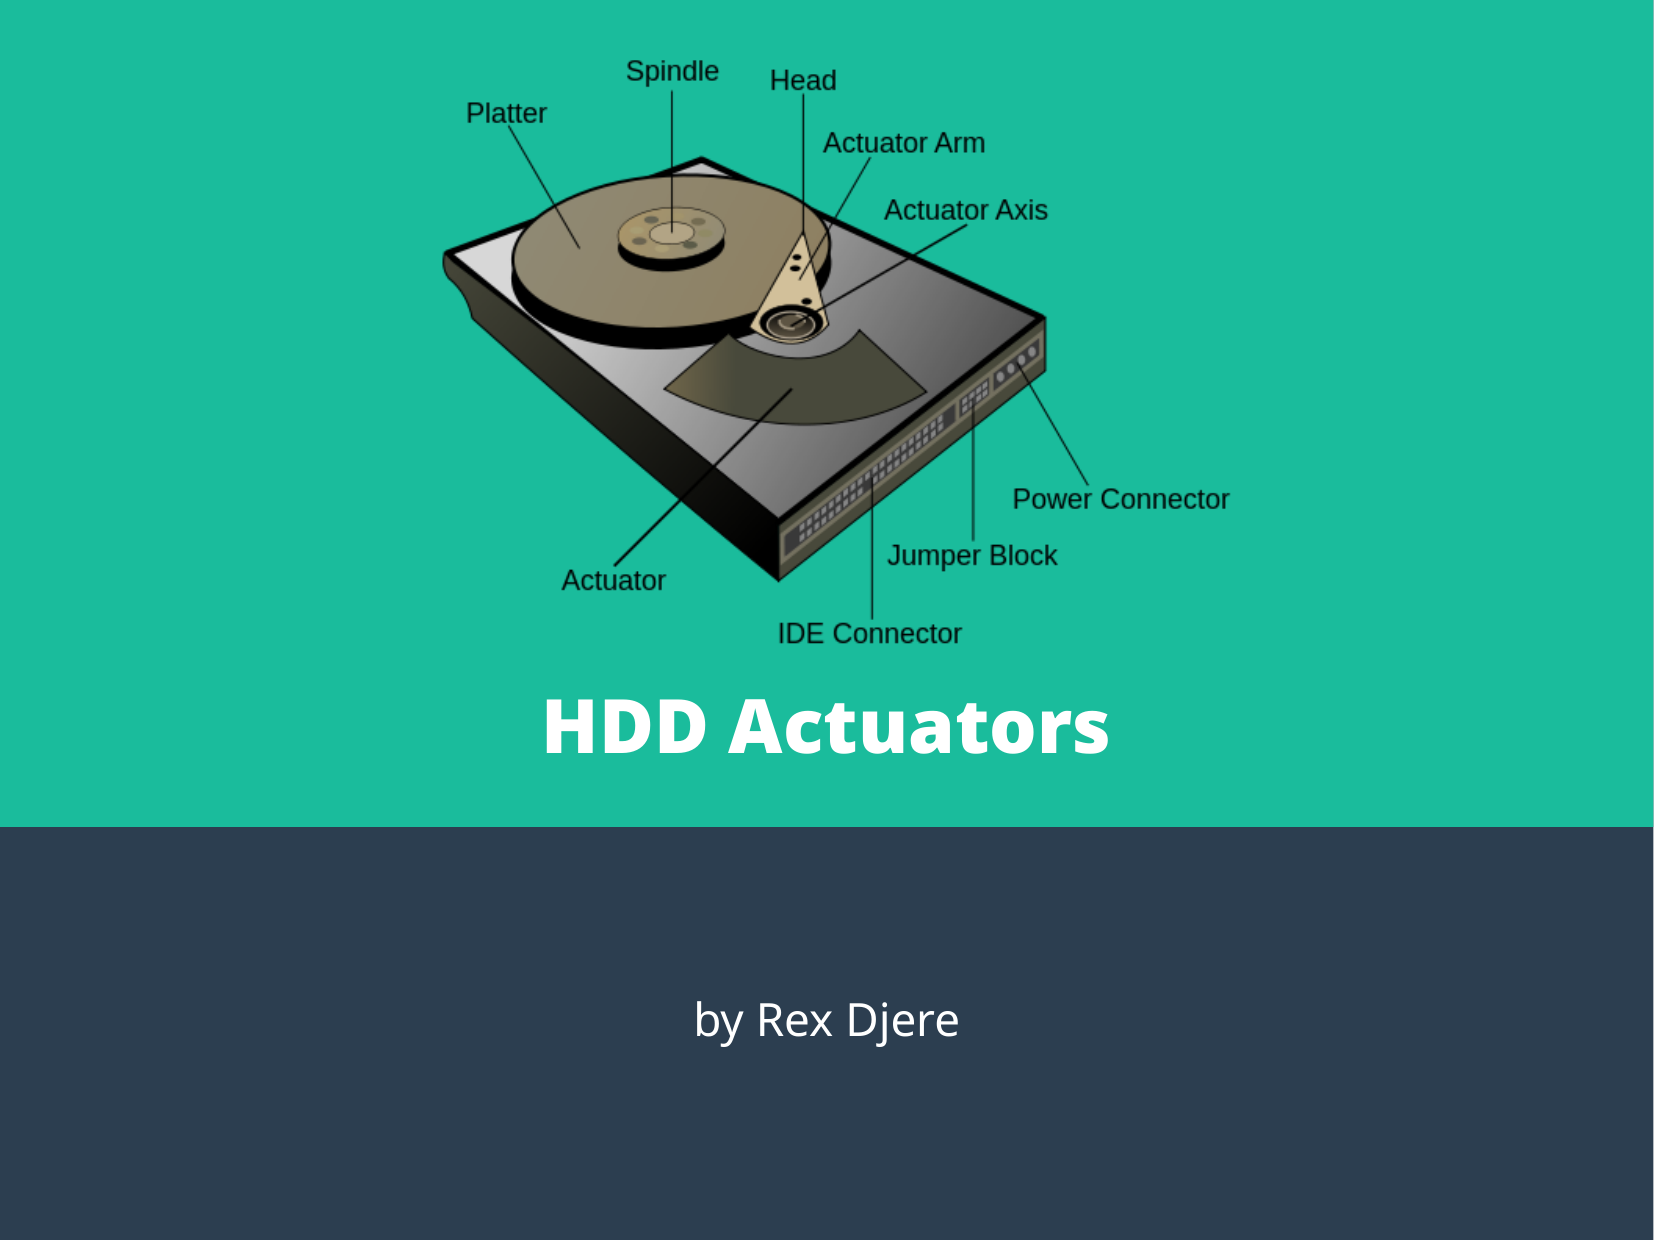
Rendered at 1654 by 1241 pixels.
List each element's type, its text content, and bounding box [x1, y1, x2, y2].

subtitle by Rex Djere [59, 856, 1595, 1182]
picture [424, 59, 1246, 646]
title HDD Actuators [59, 620, 1595, 778]
